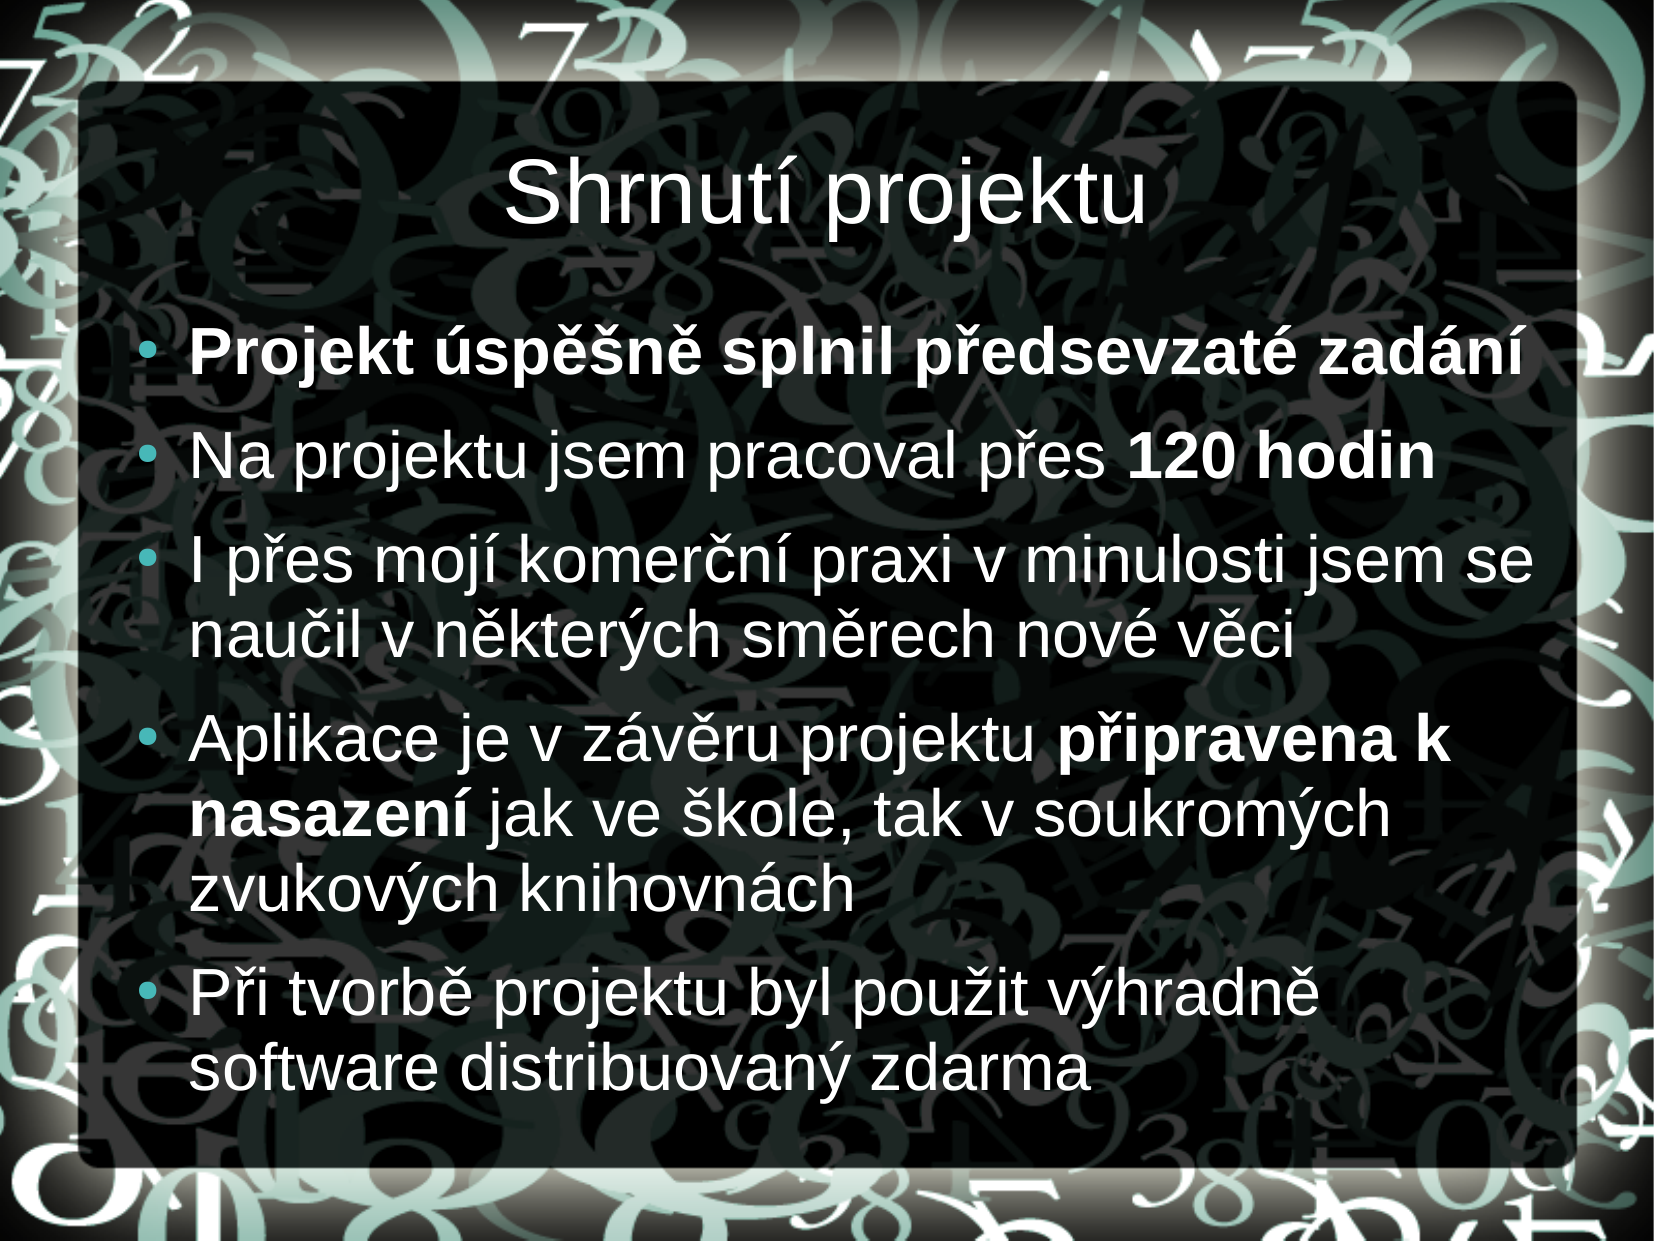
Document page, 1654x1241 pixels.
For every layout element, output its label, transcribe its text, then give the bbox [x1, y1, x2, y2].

picture [0, 0, 1654, 1241]
title Shrnutí projektu [82, 88, 1571, 296]
list Projekt úspěšně splnil předsevzaté zadání Na projektu jsem pracoval přes 120 hodin I přes mojí komerční praxi v minulosti jsem se naučil v některých směrech nové věci Aplikace je v závěru projektu připravena k nasazení jak ve škole, tak v soukromých zvukových knihovnách Při tvorbě projektu byl použit výhradně software distribuovaný zdarma [118, 313, 1542, 1123]
